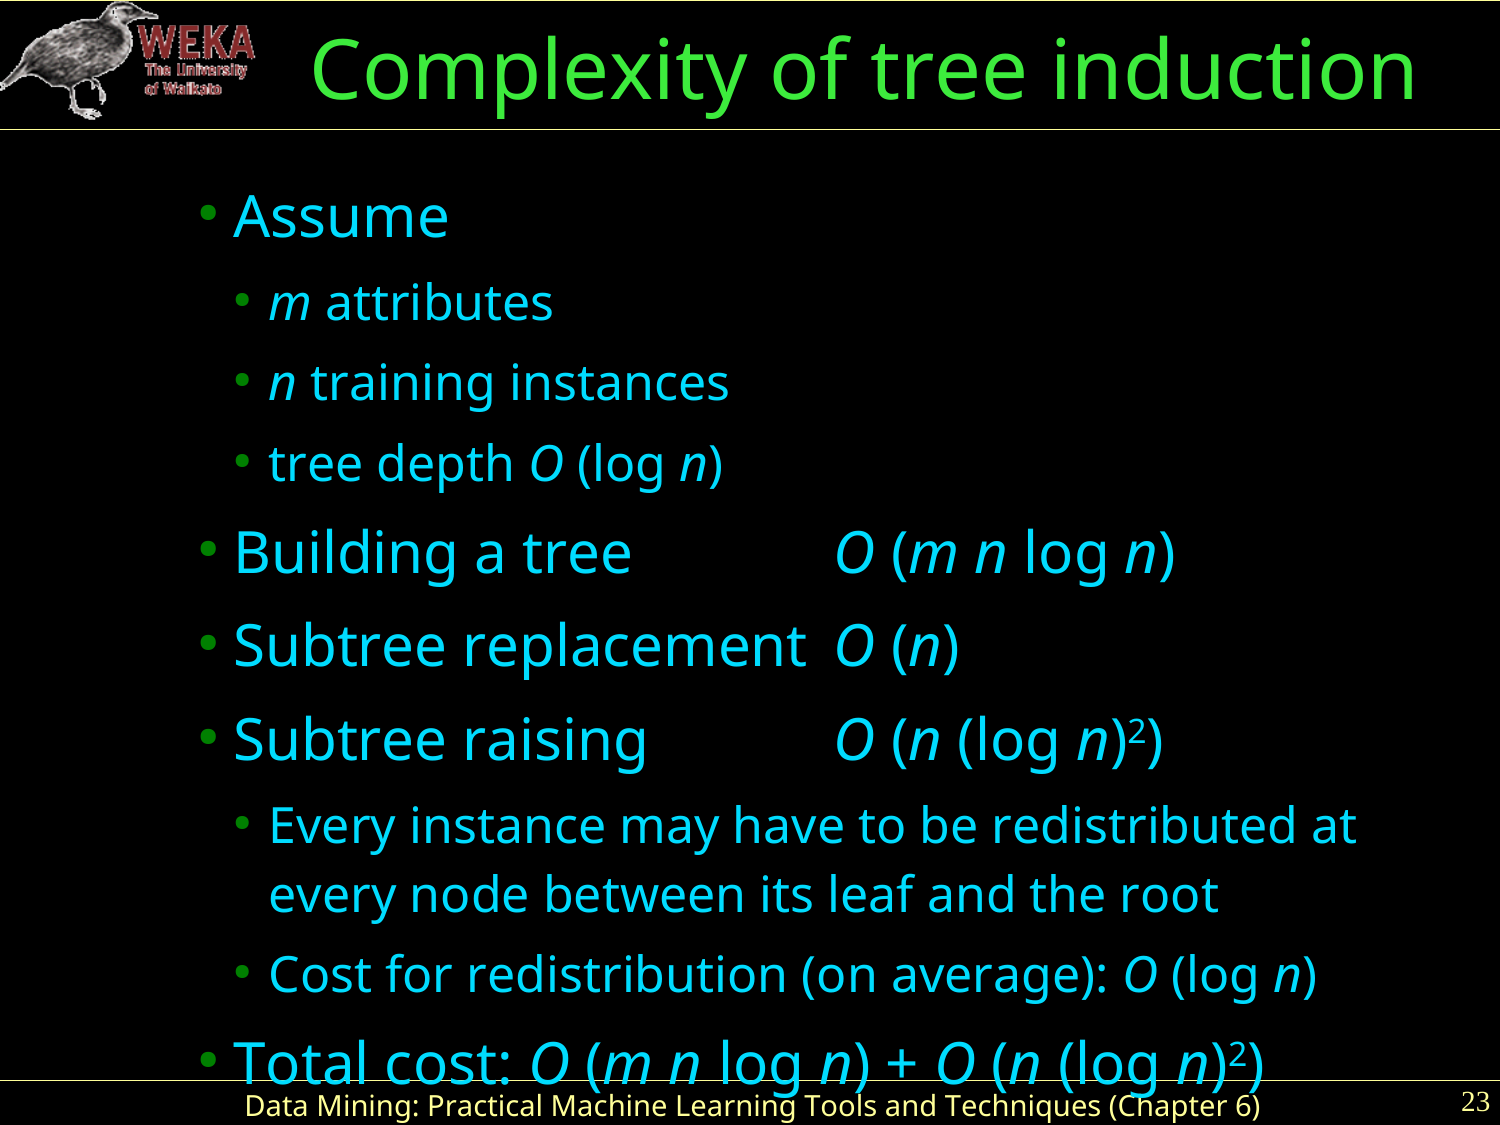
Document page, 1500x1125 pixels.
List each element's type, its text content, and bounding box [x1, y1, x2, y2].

picture [0, 1, 266, 129]
title Complexity of tree induction [295, 0, 1500, 148]
list Assume m attributes n training instances tree depth O (log n) Building a tree O (m n log n) Subtree replacement O (n) Subtree raising O (n (log n)2) Every instance may have to be redistributed at every node between its leaf and the root Cost for redistribution (on average): O (log n) Total cost: O (m n log n) + O (n (log n)2) [147, 167, 1386, 968]
